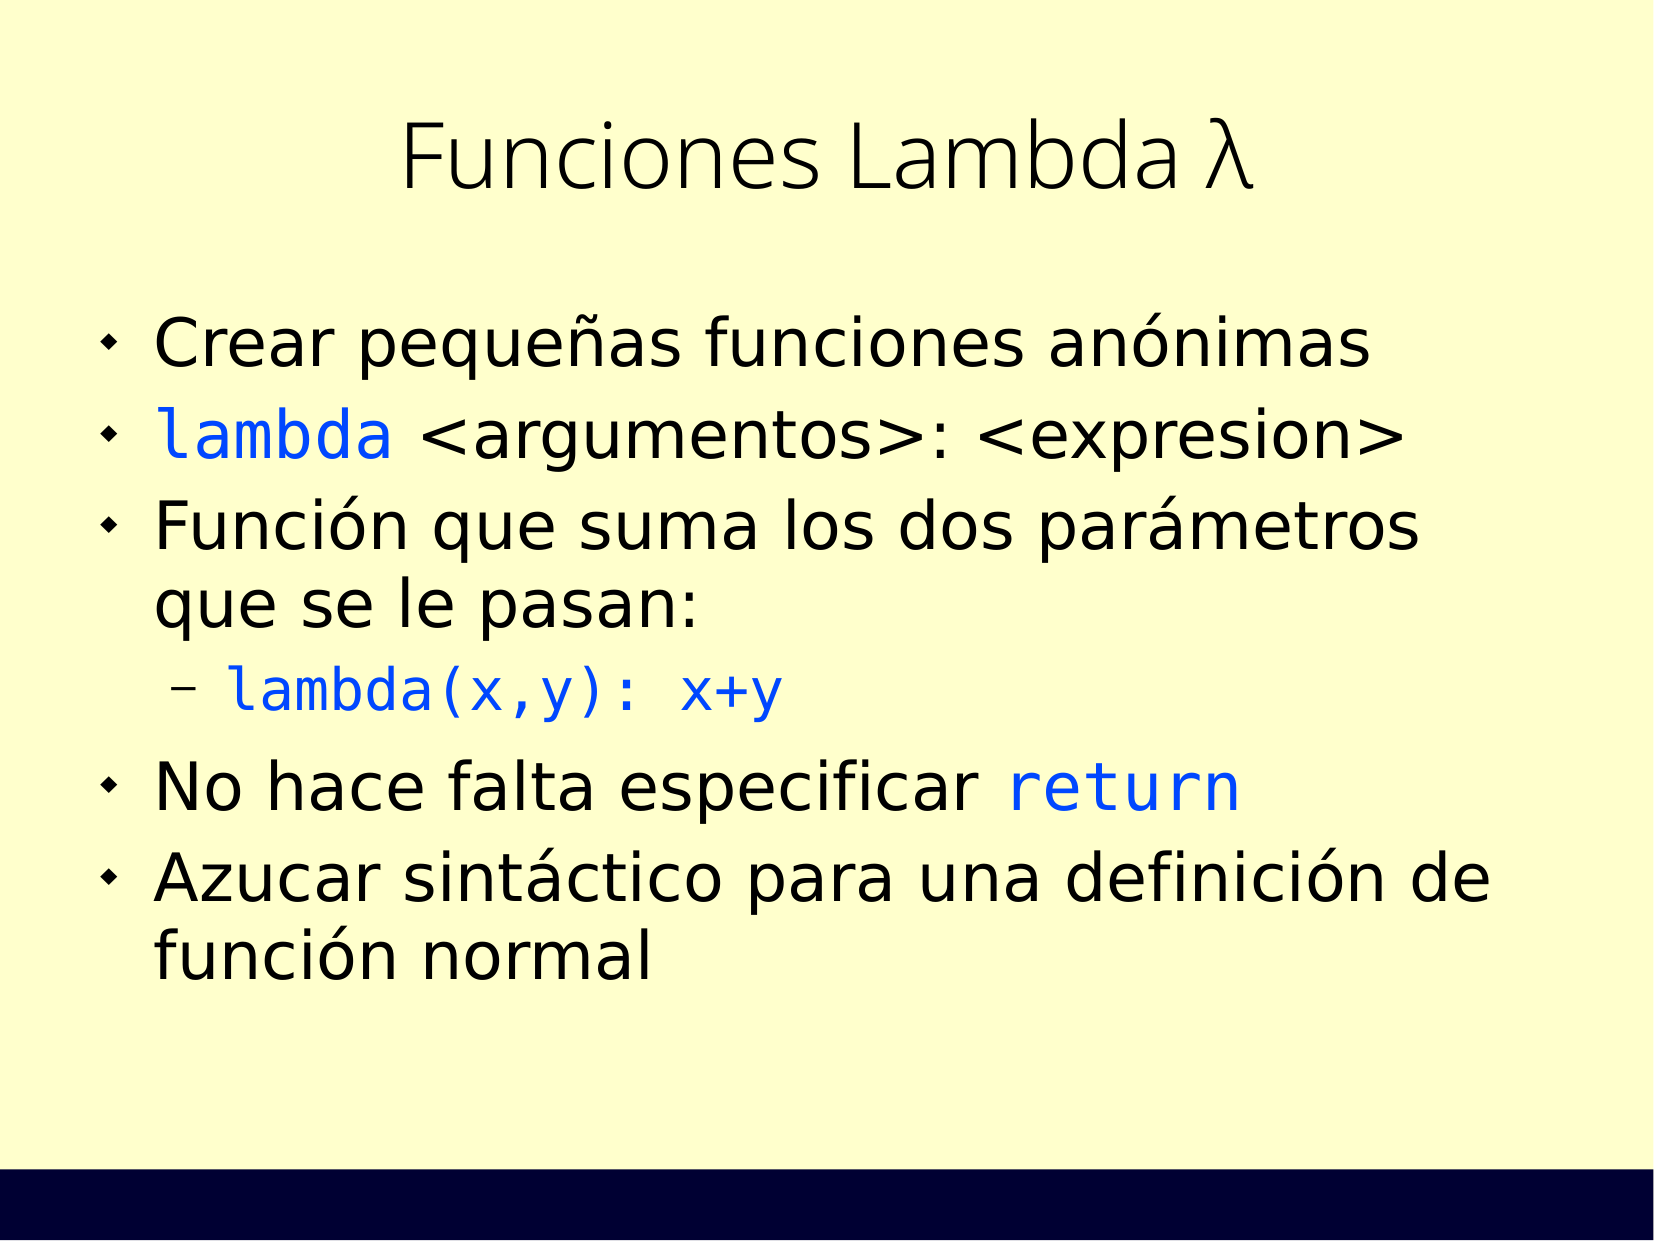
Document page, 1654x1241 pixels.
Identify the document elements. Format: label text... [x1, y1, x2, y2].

list Crear pequeñas funciones anónimas lambda <argumentos>: <expresion> Función que suma los dos parámetros que se le pasan: lambda(x,y): x+y No hace falta especificar return Azucar sintáctico para una definición de función normal [82, 290, 1538, 1010]
title Funciones Lambda λ [82, 49, 1571, 257]
